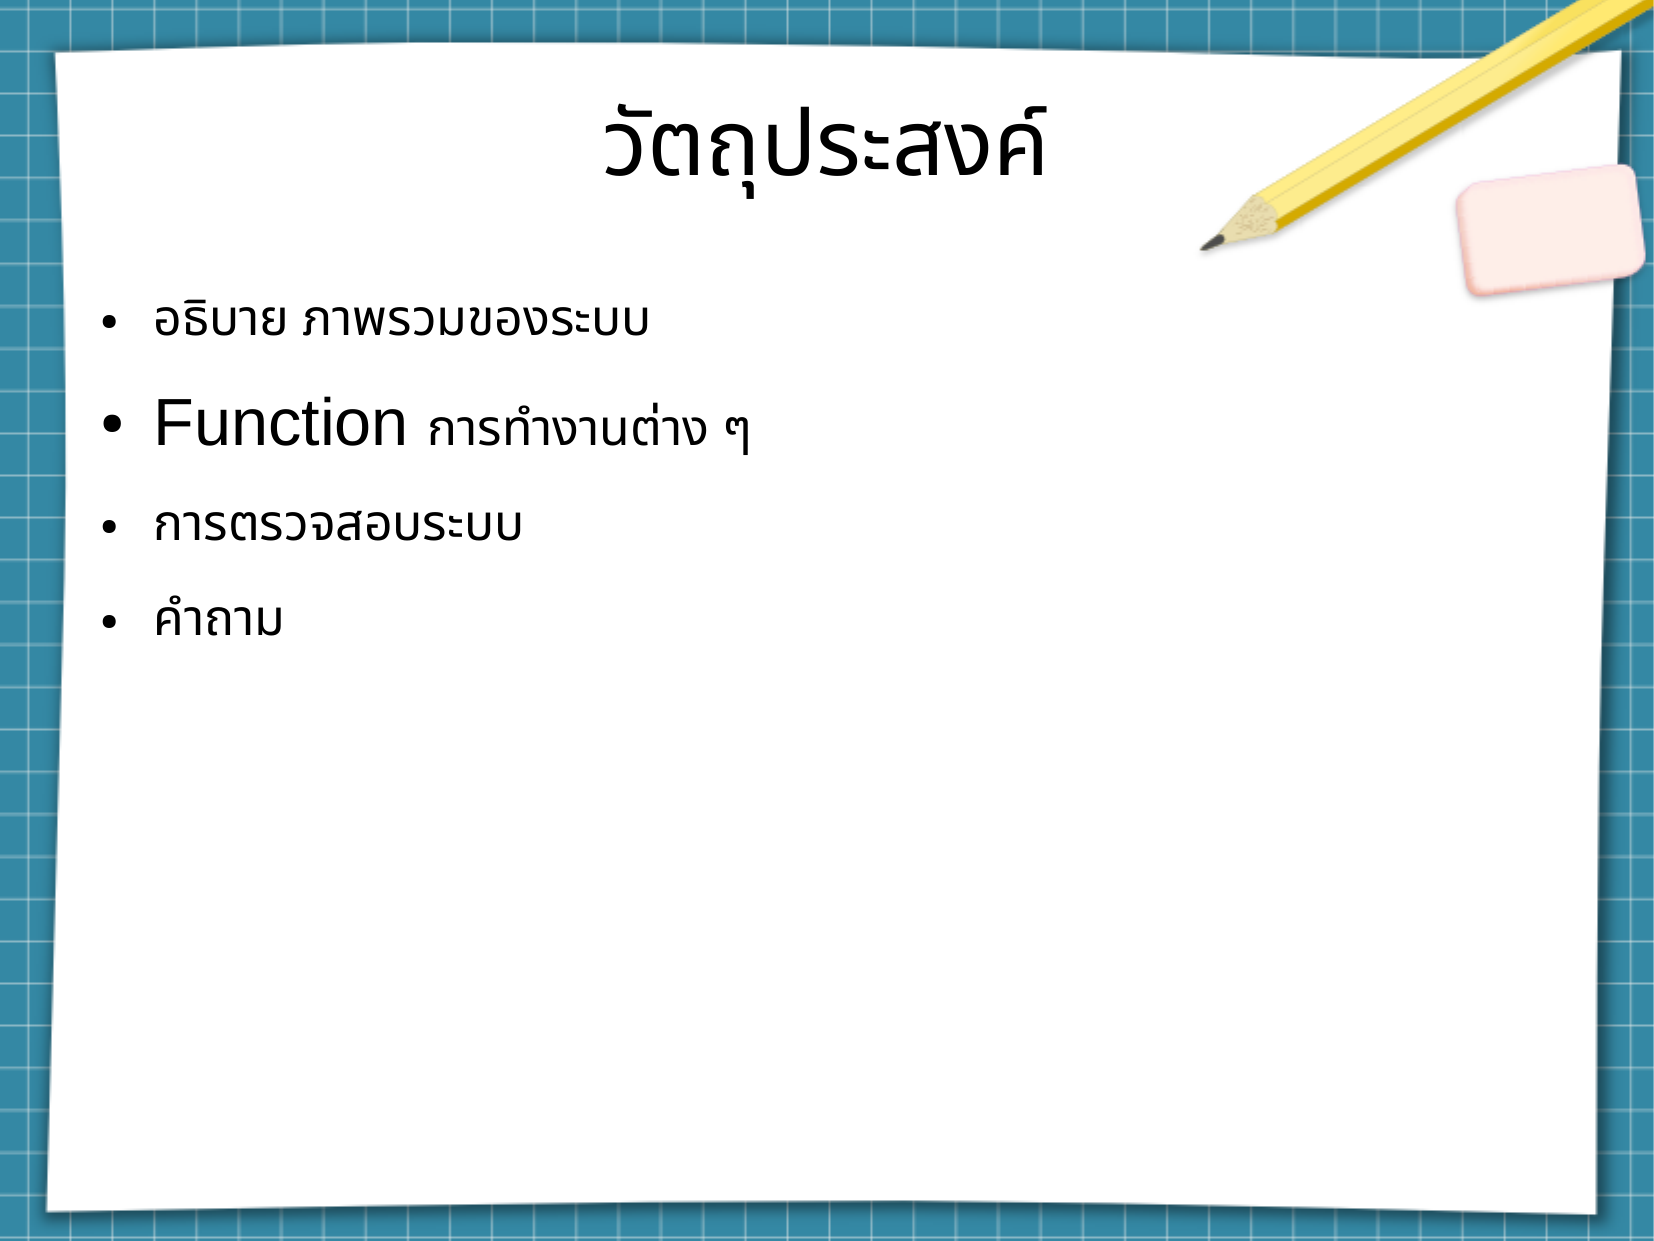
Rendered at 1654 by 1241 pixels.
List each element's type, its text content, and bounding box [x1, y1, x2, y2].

picture [0, 0, 1654, 1241]
title วัตถุประสงค์ [82, 49, 1571, 257]
list อธิบาย ภาพรวมของระบบ Function การทำงานต่าง ๆ การตรวจสอบระบบ คำถาม [82, 290, 1571, 1010]
